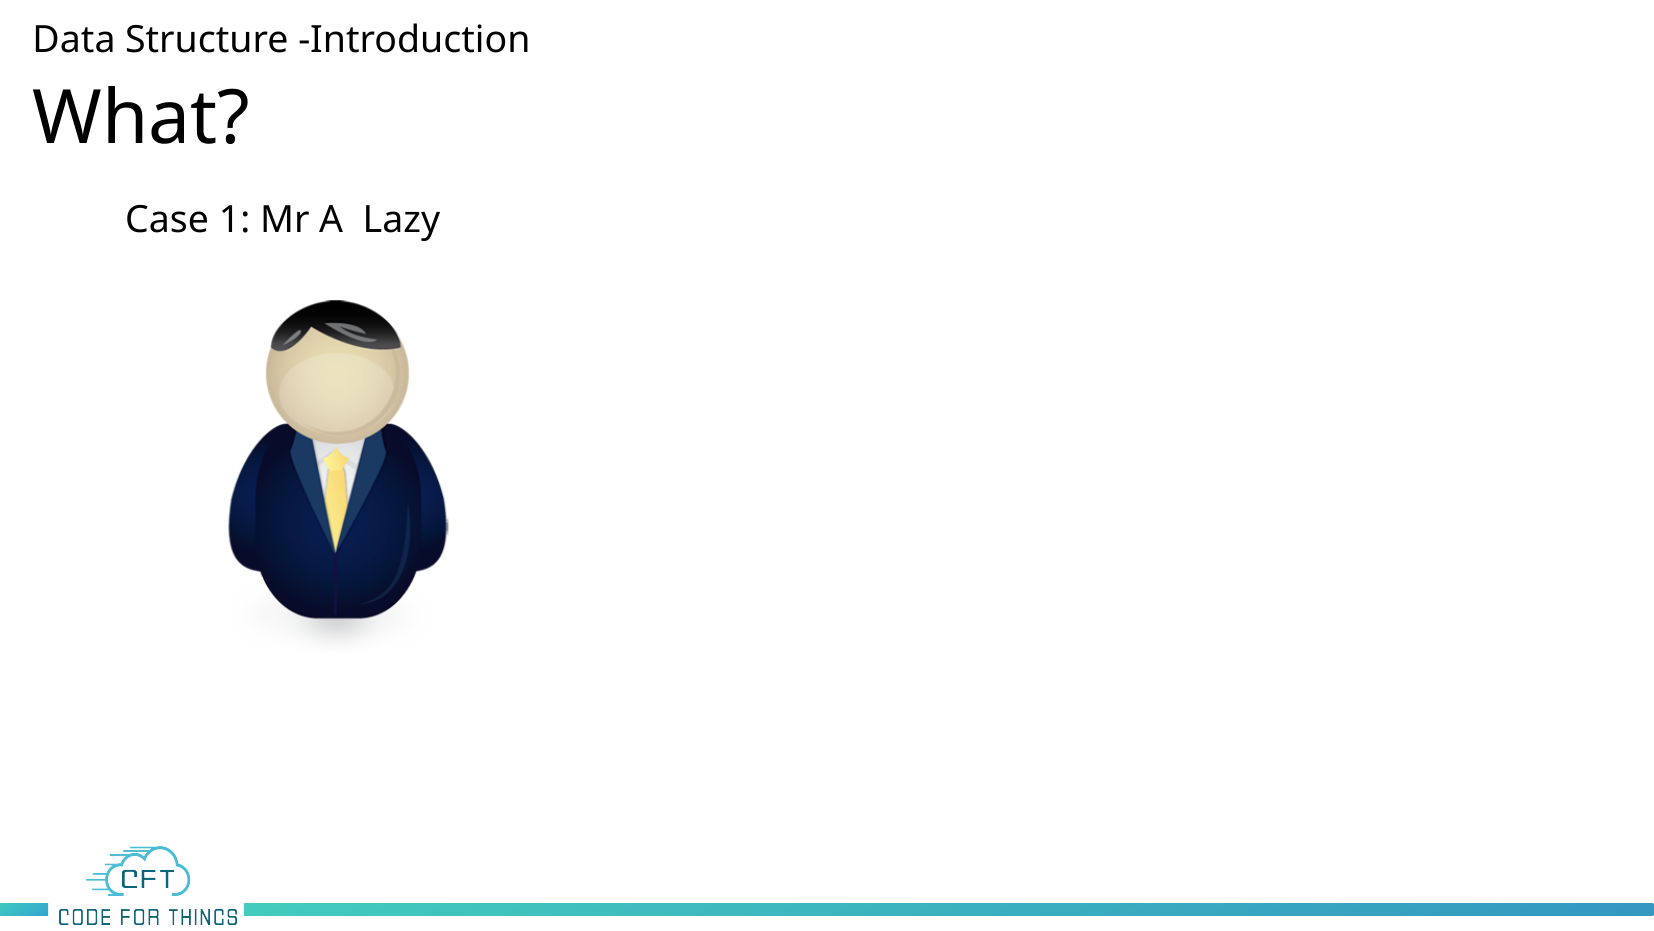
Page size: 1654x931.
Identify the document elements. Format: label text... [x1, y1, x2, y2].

title Data Structure -Introduction What? [32, 12, 1184, 166]
picture [59, 846, 237, 925]
text_box Case 1: Mr A Lazy [110, 185, 532, 244]
picture [195, 271, 485, 652]
